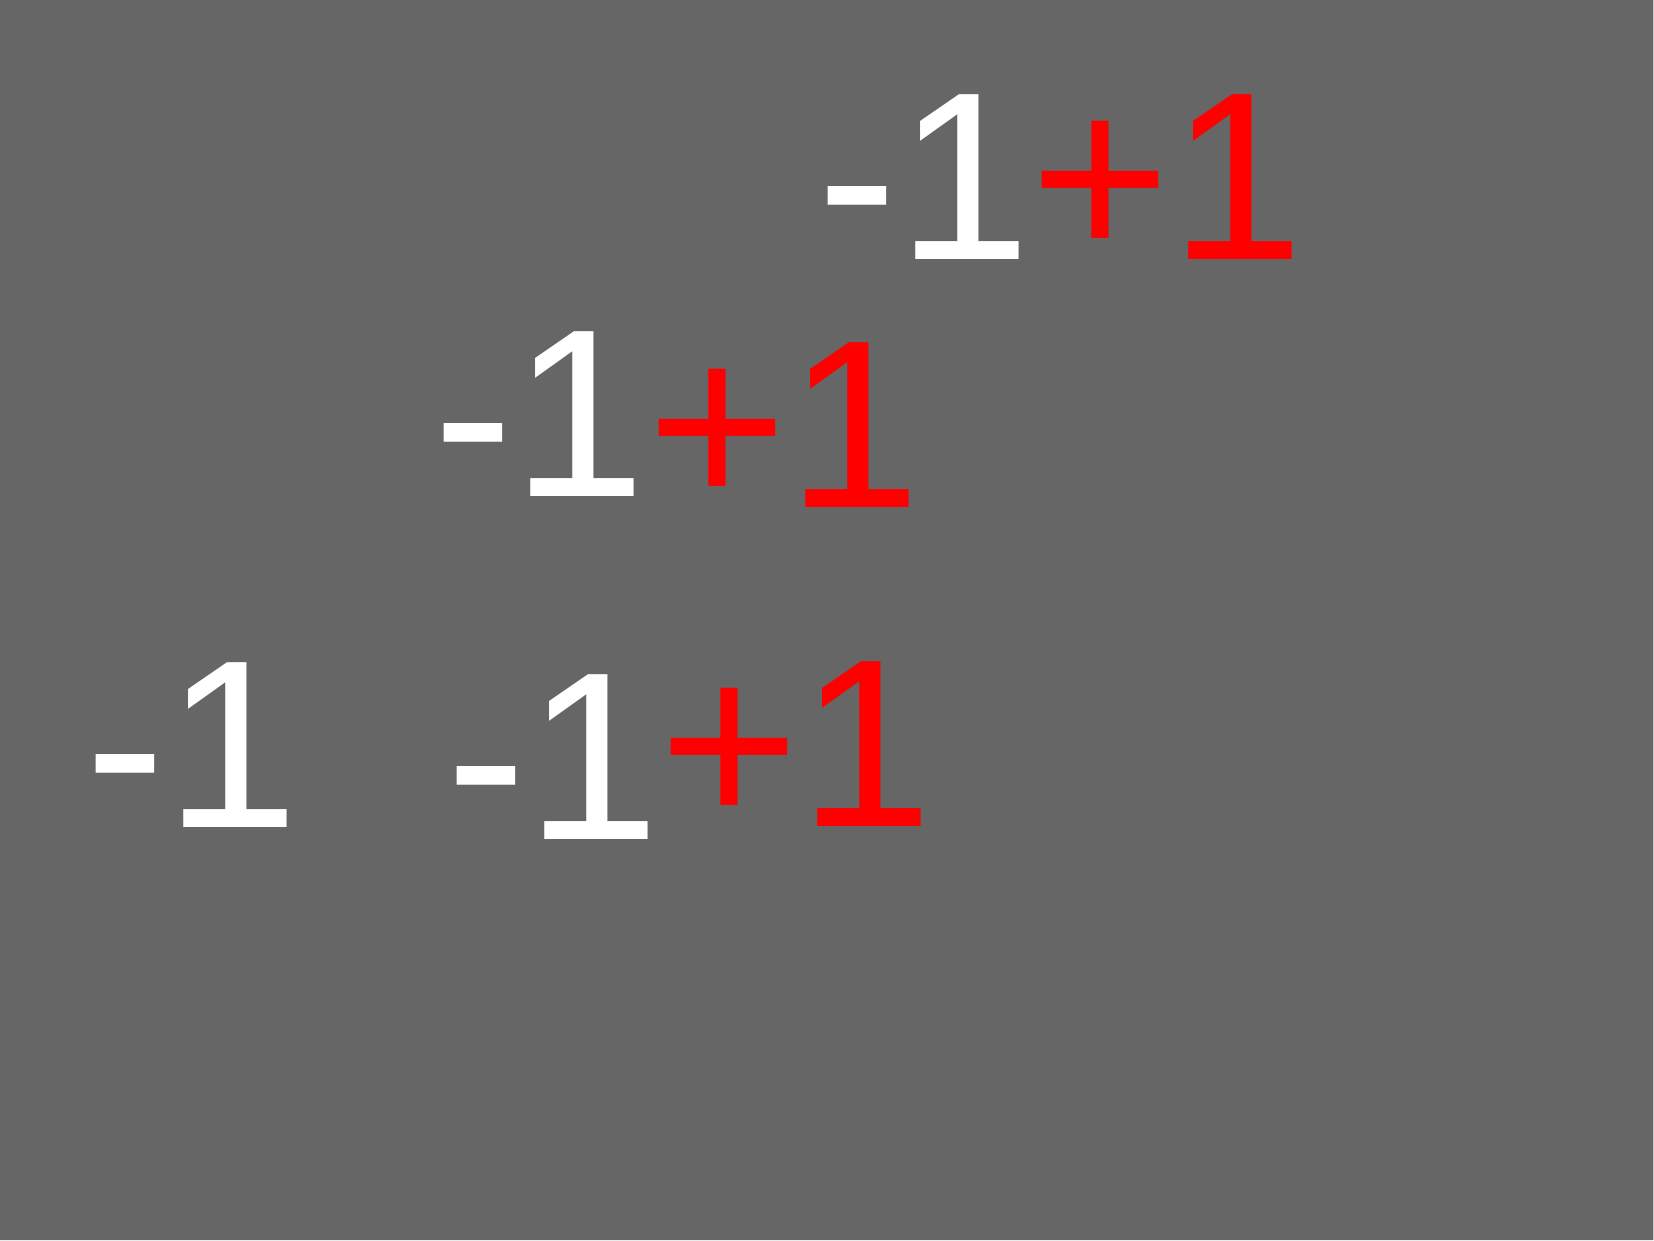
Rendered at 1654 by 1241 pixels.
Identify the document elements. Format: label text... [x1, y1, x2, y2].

text_box -1 [432, 615, 768, 898]
text_box -1 [803, 35, 1015, 318]
text_box +1 [644, 602, 981, 885]
text_box -1 [418, 272, 755, 556]
text_box +1 [1015, 35, 1352, 318]
text_box +1 [632, 283, 969, 566]
text_box -1 [70, 603, 407, 886]
text_box [0, 0, 1654, 1241]
